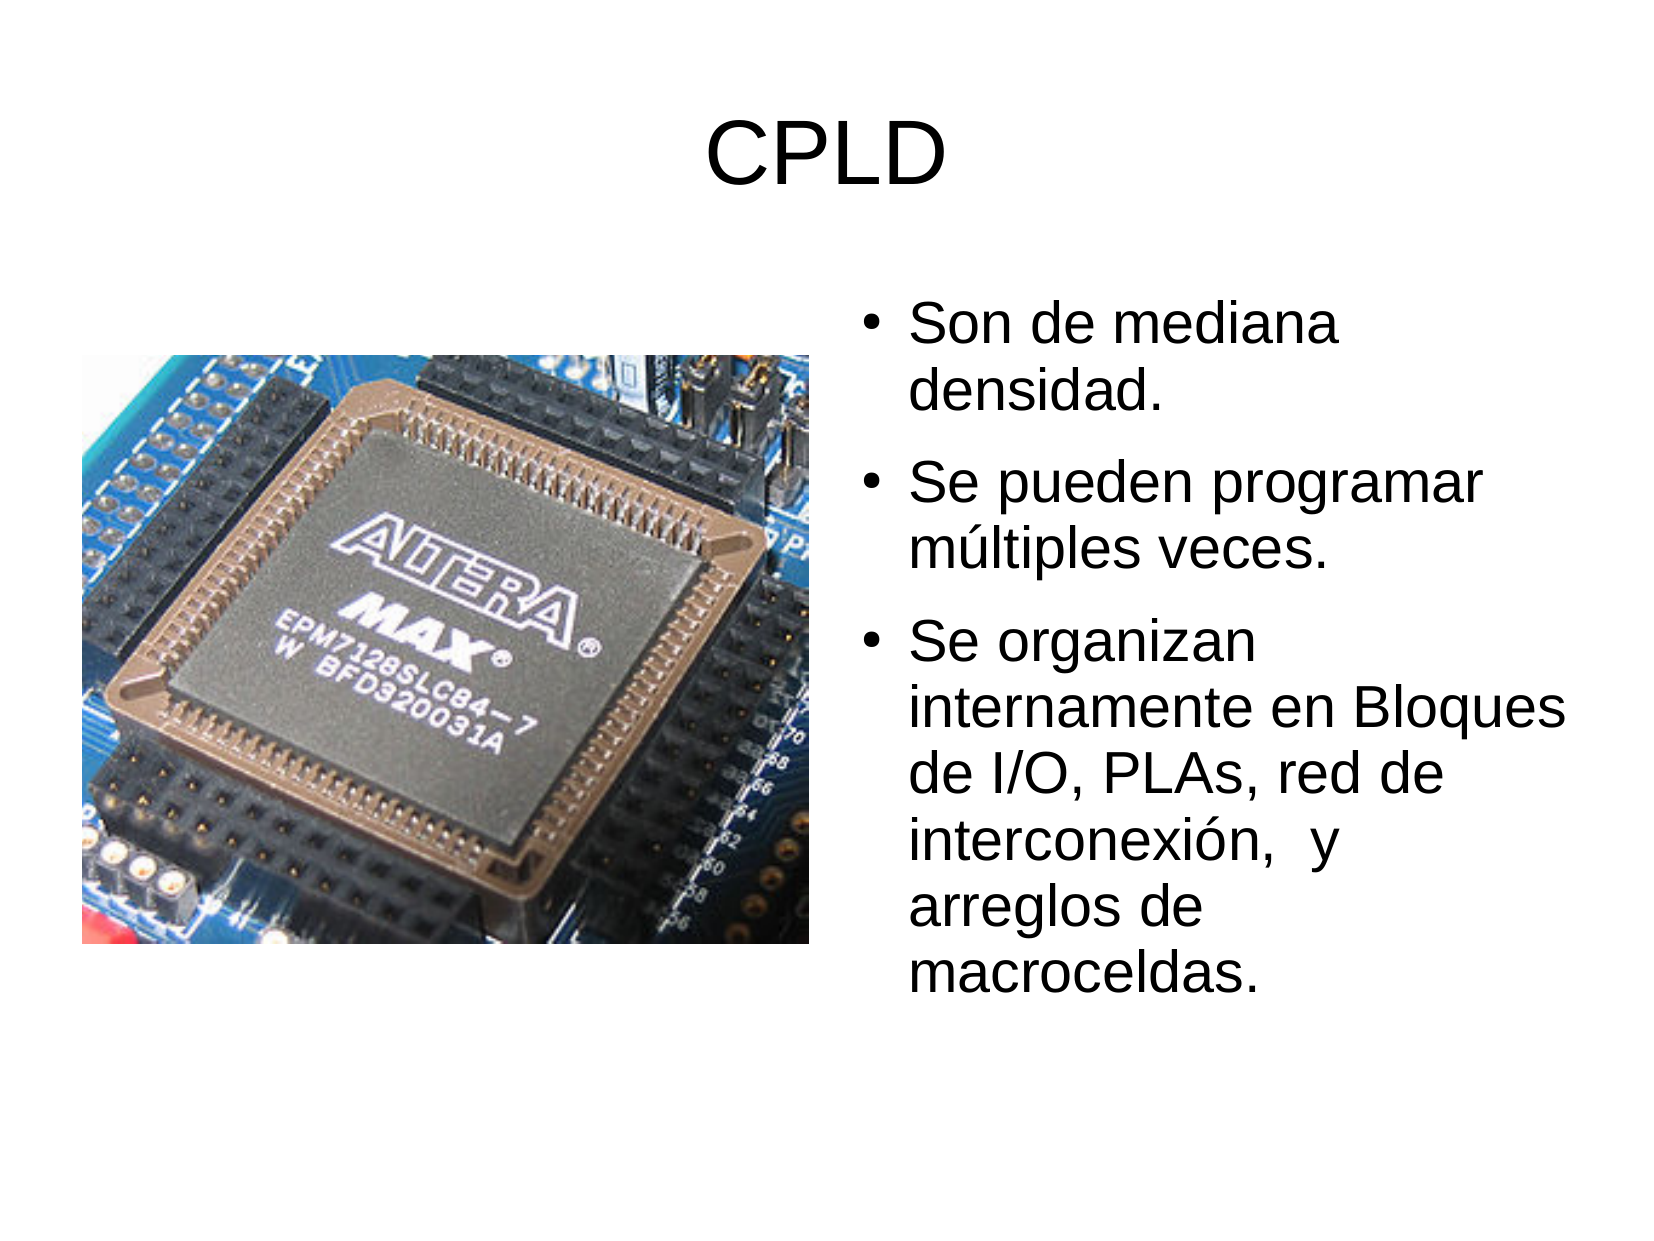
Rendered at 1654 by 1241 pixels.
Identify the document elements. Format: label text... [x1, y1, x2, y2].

picture [82, 355, 809, 944]
title CPLD [82, 49, 1571, 257]
list Son de mediana densidad. Se pueden programar múltiples veces. Se organizan internamente en Bloques de I/O, PLAs, red de interconexión, y arreglos de macroceldas. [845, 290, 1572, 1010]
